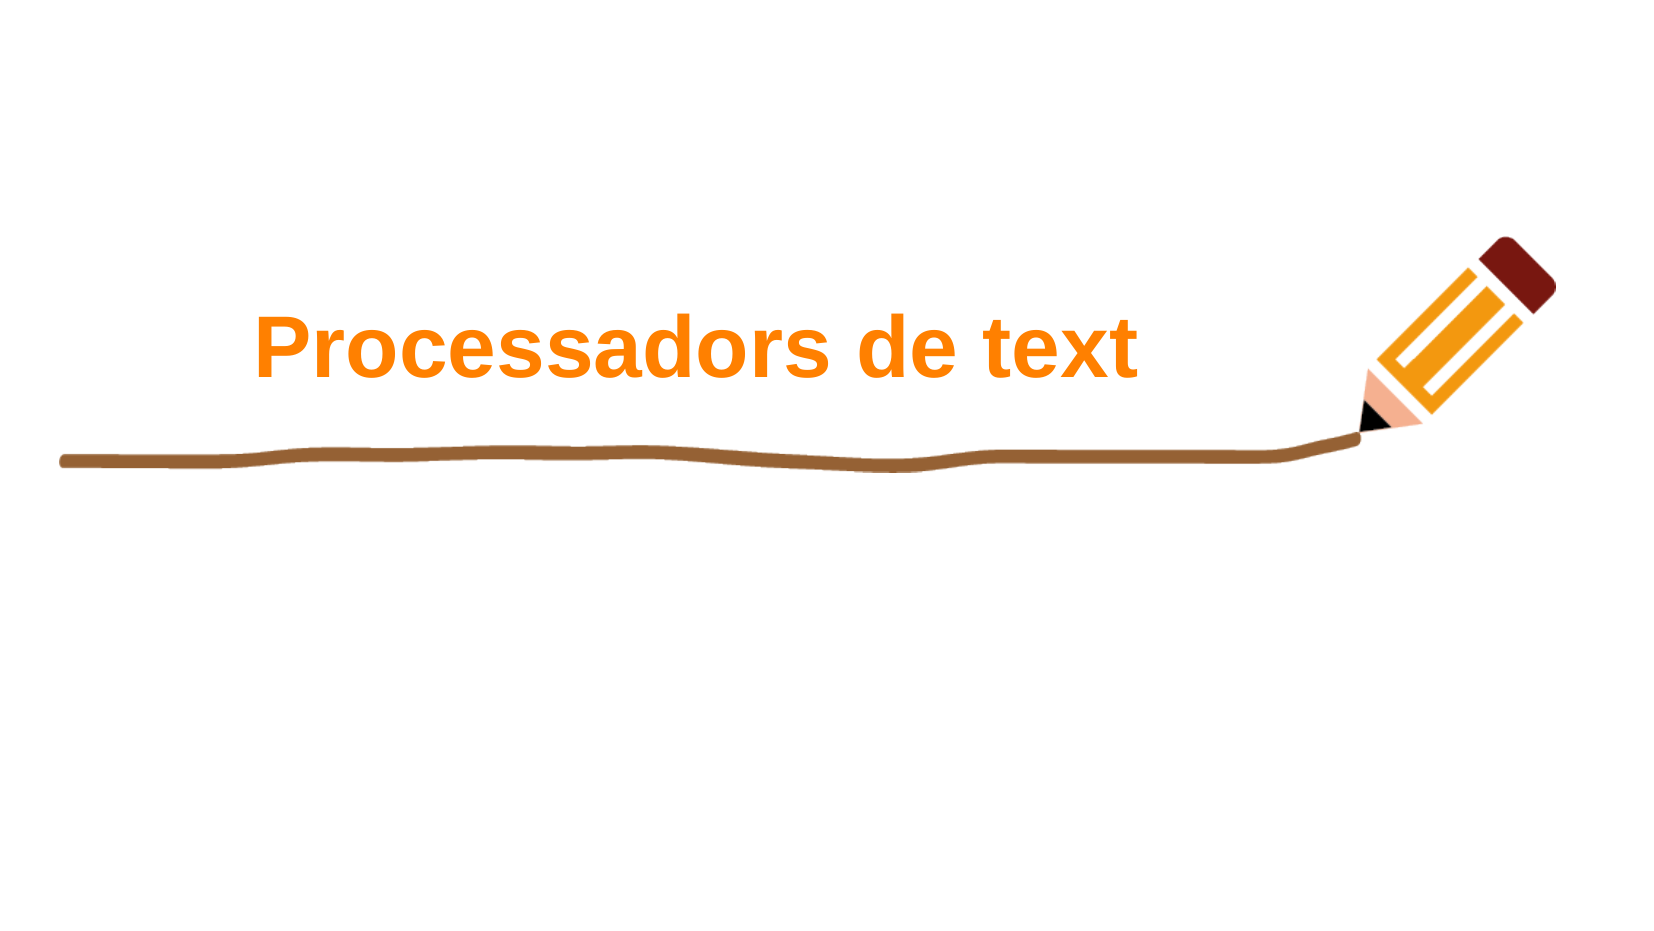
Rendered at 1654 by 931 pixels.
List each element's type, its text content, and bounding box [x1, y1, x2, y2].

title Processadors de text [88, 265, 1329, 429]
picture [59, 236, 1556, 473]
